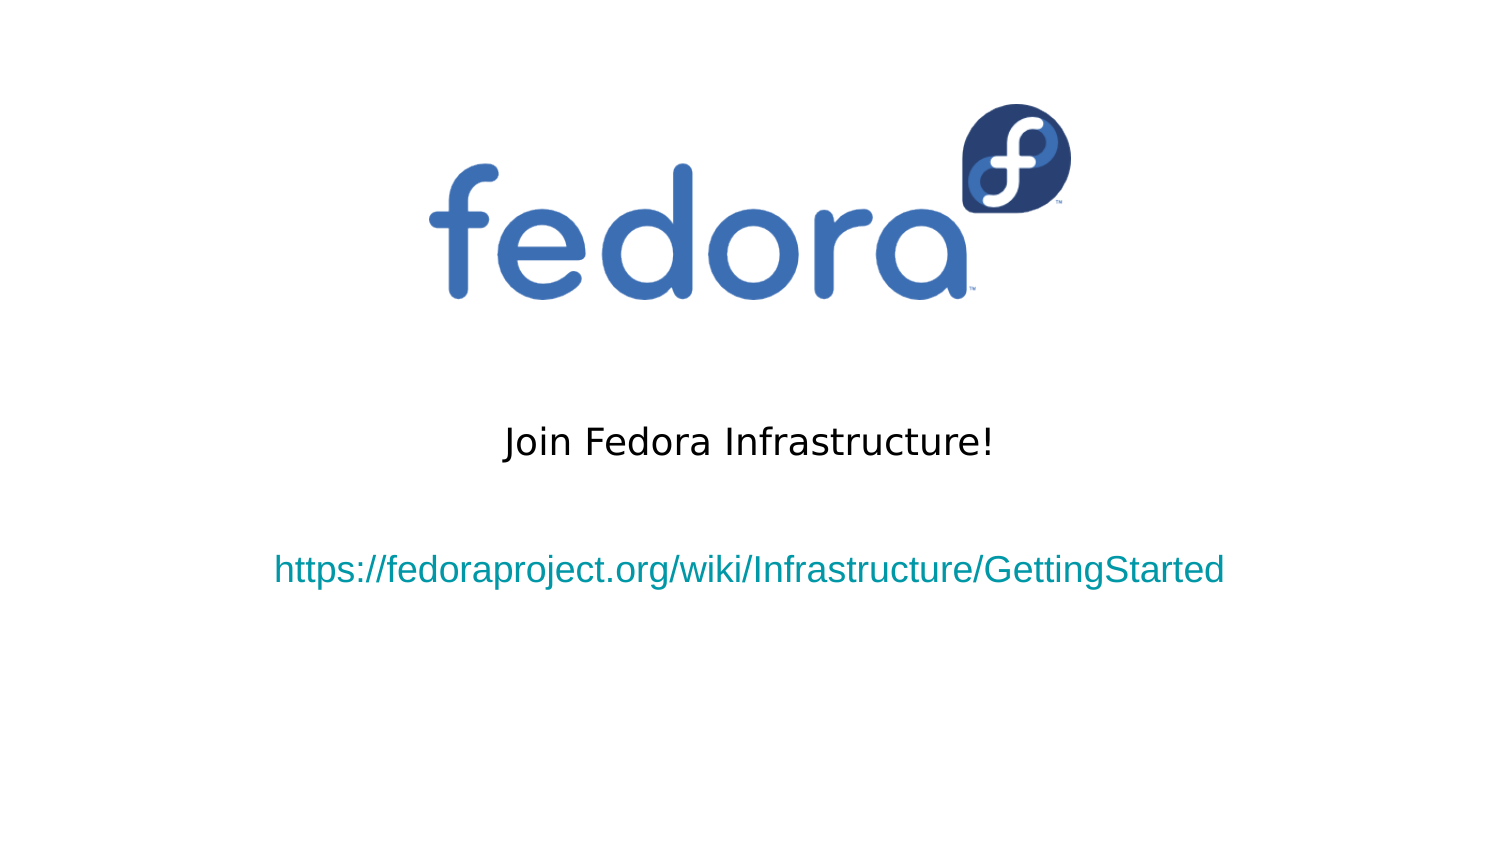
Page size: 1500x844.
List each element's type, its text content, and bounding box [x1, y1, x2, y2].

picture [429, 104, 1071, 300]
list Join Fedora Infrastructure! https://fedoraproject.org/wiki/Infrastructure/GettingStarted [258, 395, 1242, 492]
